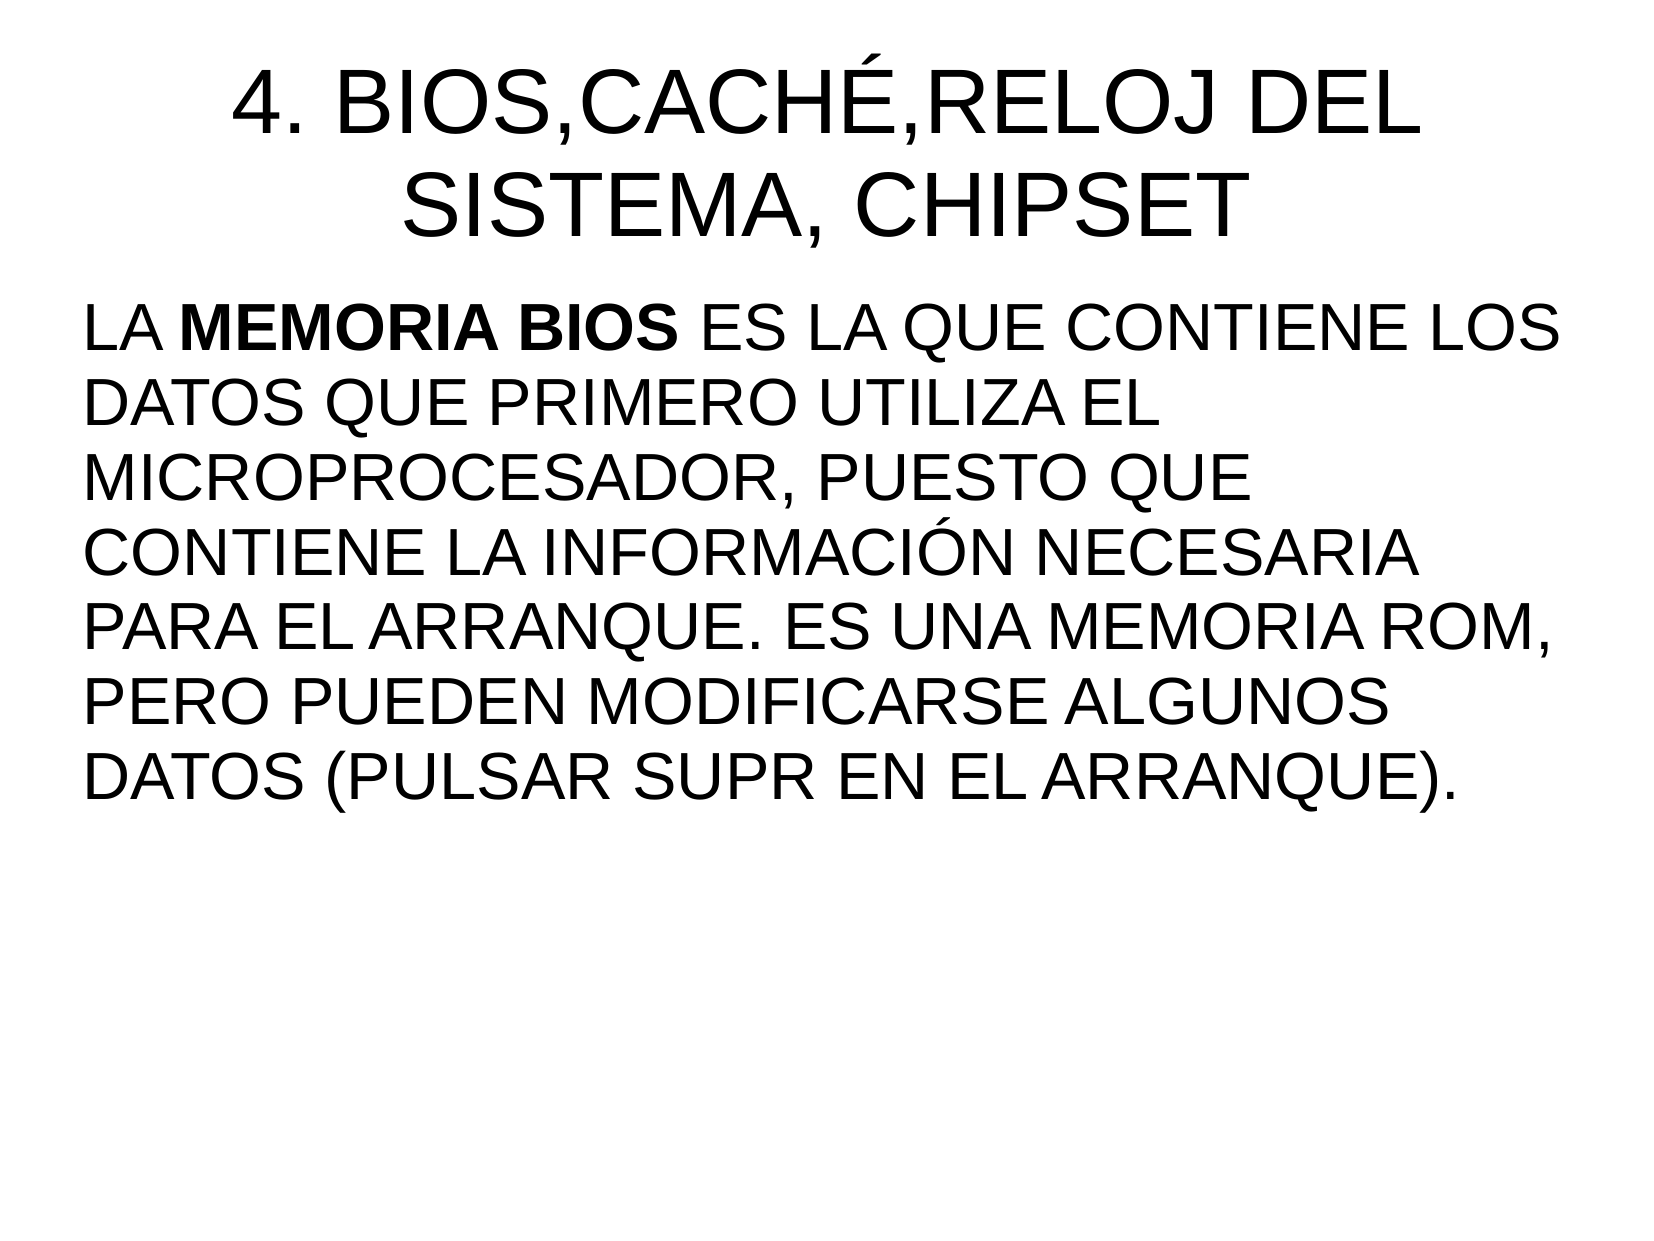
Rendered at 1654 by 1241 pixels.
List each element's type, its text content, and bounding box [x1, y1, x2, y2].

list LA MEMORIA BIOS ES LA QUE CONTIENE LOS DATOS QUE PRIMERO UTILIZA EL MICROPROCESADOR, PUESTO QUE CONTIENE LA INFORMACIÓN NECESARIA PARA EL ARRANQUE. ES UNA MEMORIA ROM, PERO PUEDEN MODIFICARSE ALGUNOS DATOS (PULSAR SUPR EN EL ARRANQUE). [82, 290, 1571, 1109]
title 4. BIOS,CACHÉ,RELOJ DEL SISTEMA, CHIPSET [82, 50, 1571, 256]
